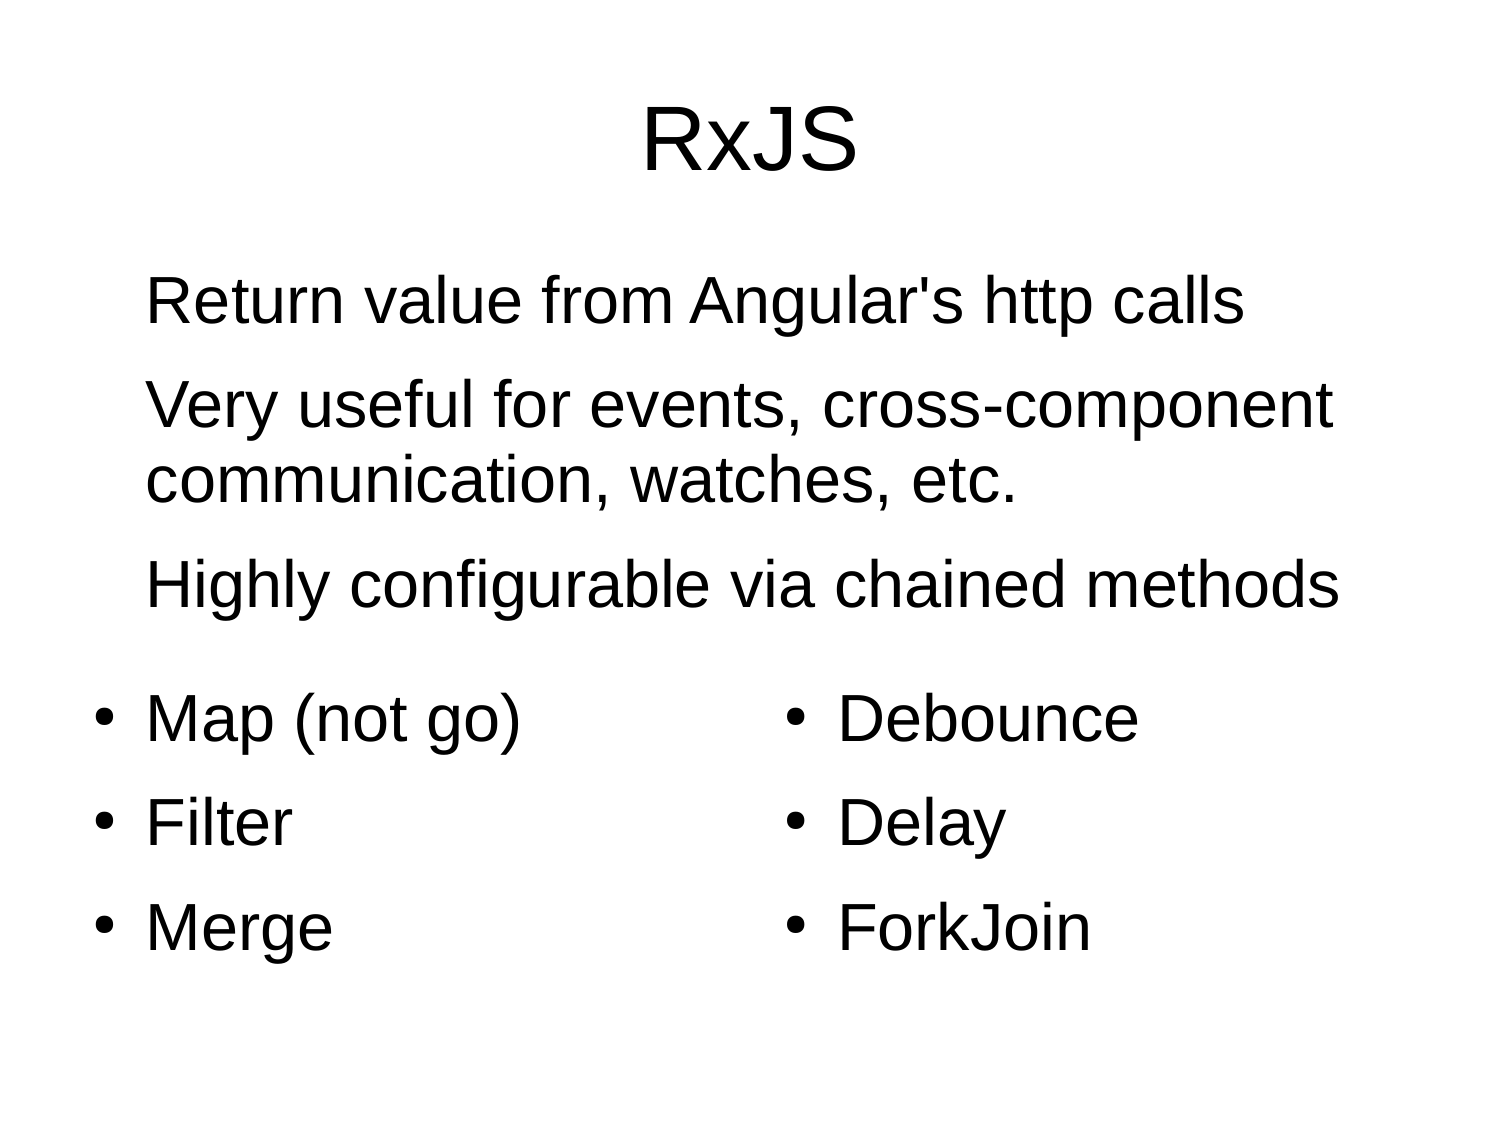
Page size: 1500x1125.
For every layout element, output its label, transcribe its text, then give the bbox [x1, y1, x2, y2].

list Debounce Delay ForkJoin [766, 680, 1426, 1036]
title RxJS [75, 45, 1426, 233]
list Map (not go) Filter Merge [75, 680, 734, 1036]
list Return value from Angular's http calls Very useful for events, cross-component communication, watches, etc. Highly configurable via chained methods [75, 263, 1425, 622]
